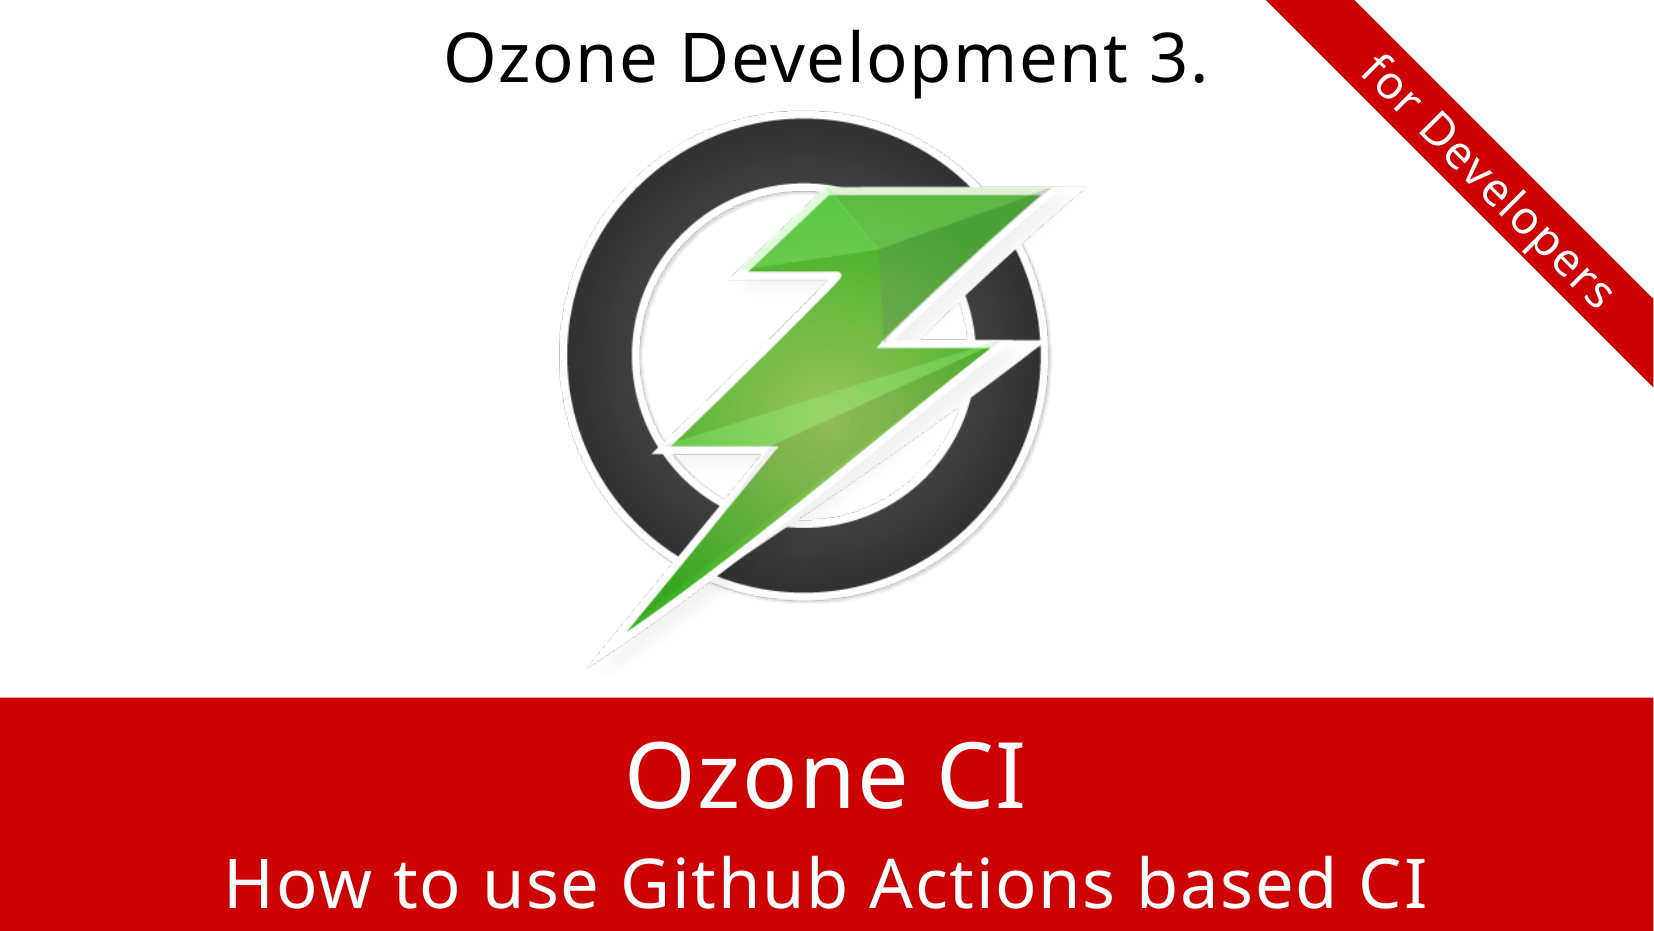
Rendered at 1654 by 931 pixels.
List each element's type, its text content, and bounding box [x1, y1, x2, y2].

picture [552, 100, 1094, 675]
title for Developers [1270, 0, 1654, 384]
title Ozone Development 3. [0, 8, 1369, 105]
title Ozone Development 3. [1364, 8, 1654, 105]
title Ozone CI How to use Github Actions based CI [0, 697, 1654, 931]
